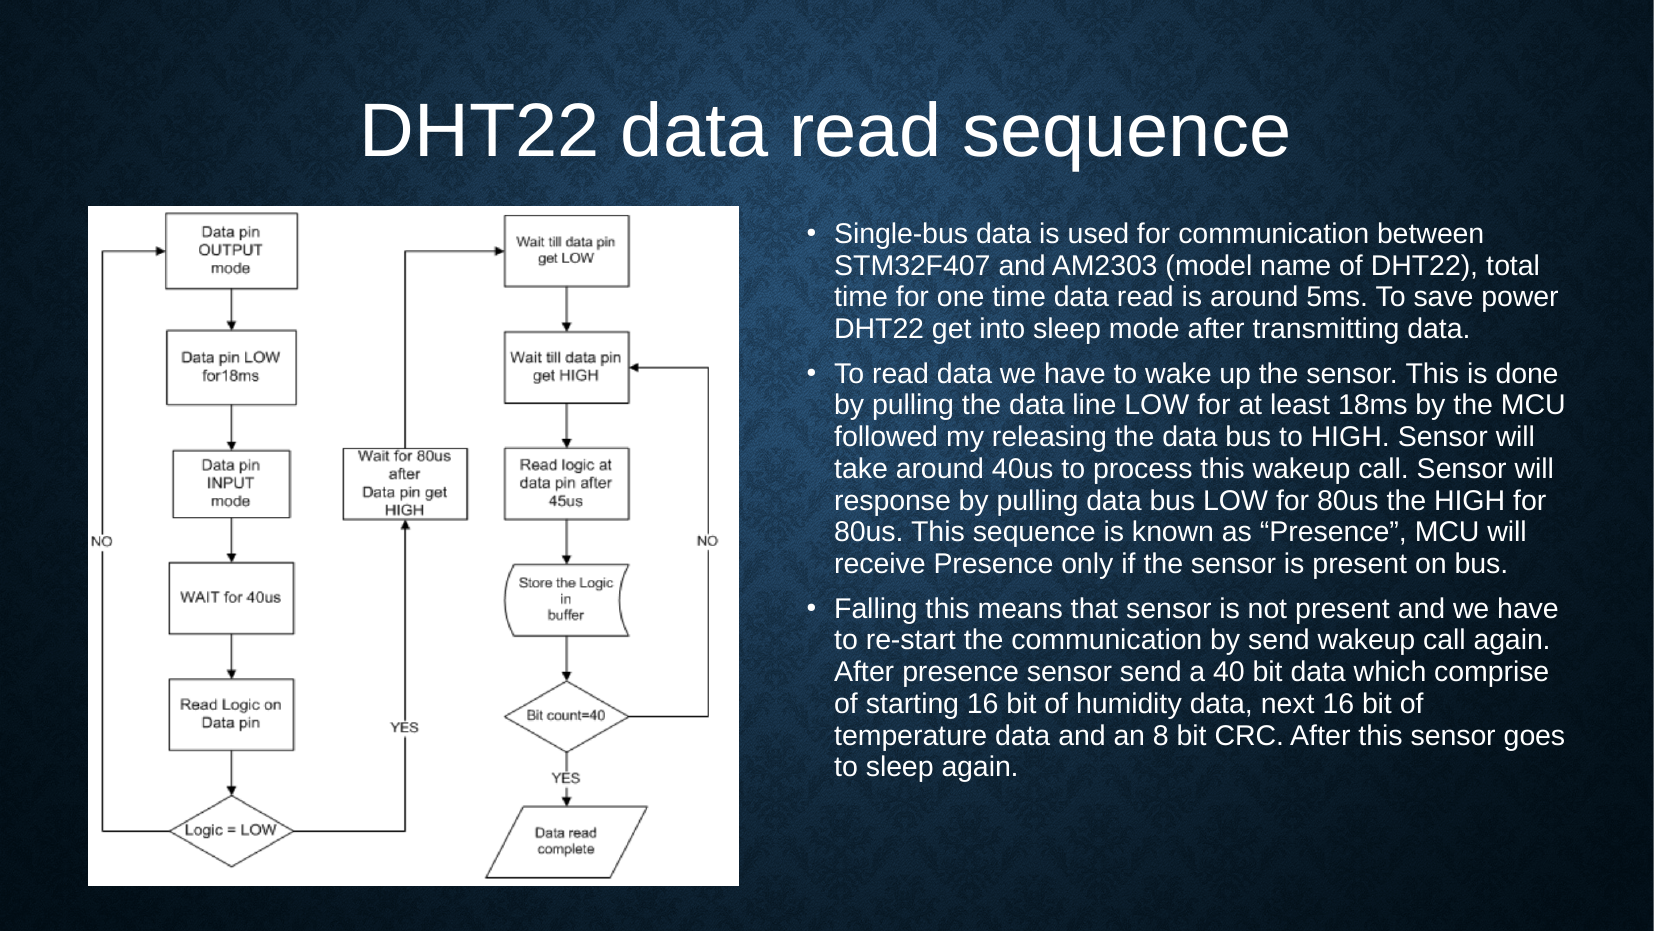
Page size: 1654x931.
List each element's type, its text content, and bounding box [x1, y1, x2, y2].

title DHT22 data read sequence [123, 82, 1528, 263]
picture [0, 0, 1654, 931]
list Single-bus data is used for communication between STM32F407 and AM2303 (model name of DHT22), total time for one time data read is around 5ms. To save power DHT22 get into sleep mode after transmitting data. To read data we have to wake up the sensor. This is done by pulling the data line LOW for at least 18ms by the MCU followed my releasing the data bus to HIGH. Sensor will take around 40us to process this wakeup call. Sensor will response by pulling data bus LOW for 80us the HIGH for 80us. This sequence is known as “Presence”, MCU will receive Presence only if the sensor is present on bus. Falling this means that sensor is not present and we have to re-start the communication by send wakeup call again. After presence sensor send a 40 bit data which comprise of starting 16 bit of humidity data, next 16 bit of temperature data and an 8 bit CRC. After this sensor goes to sleep again. [797, 217, 1572, 857]
